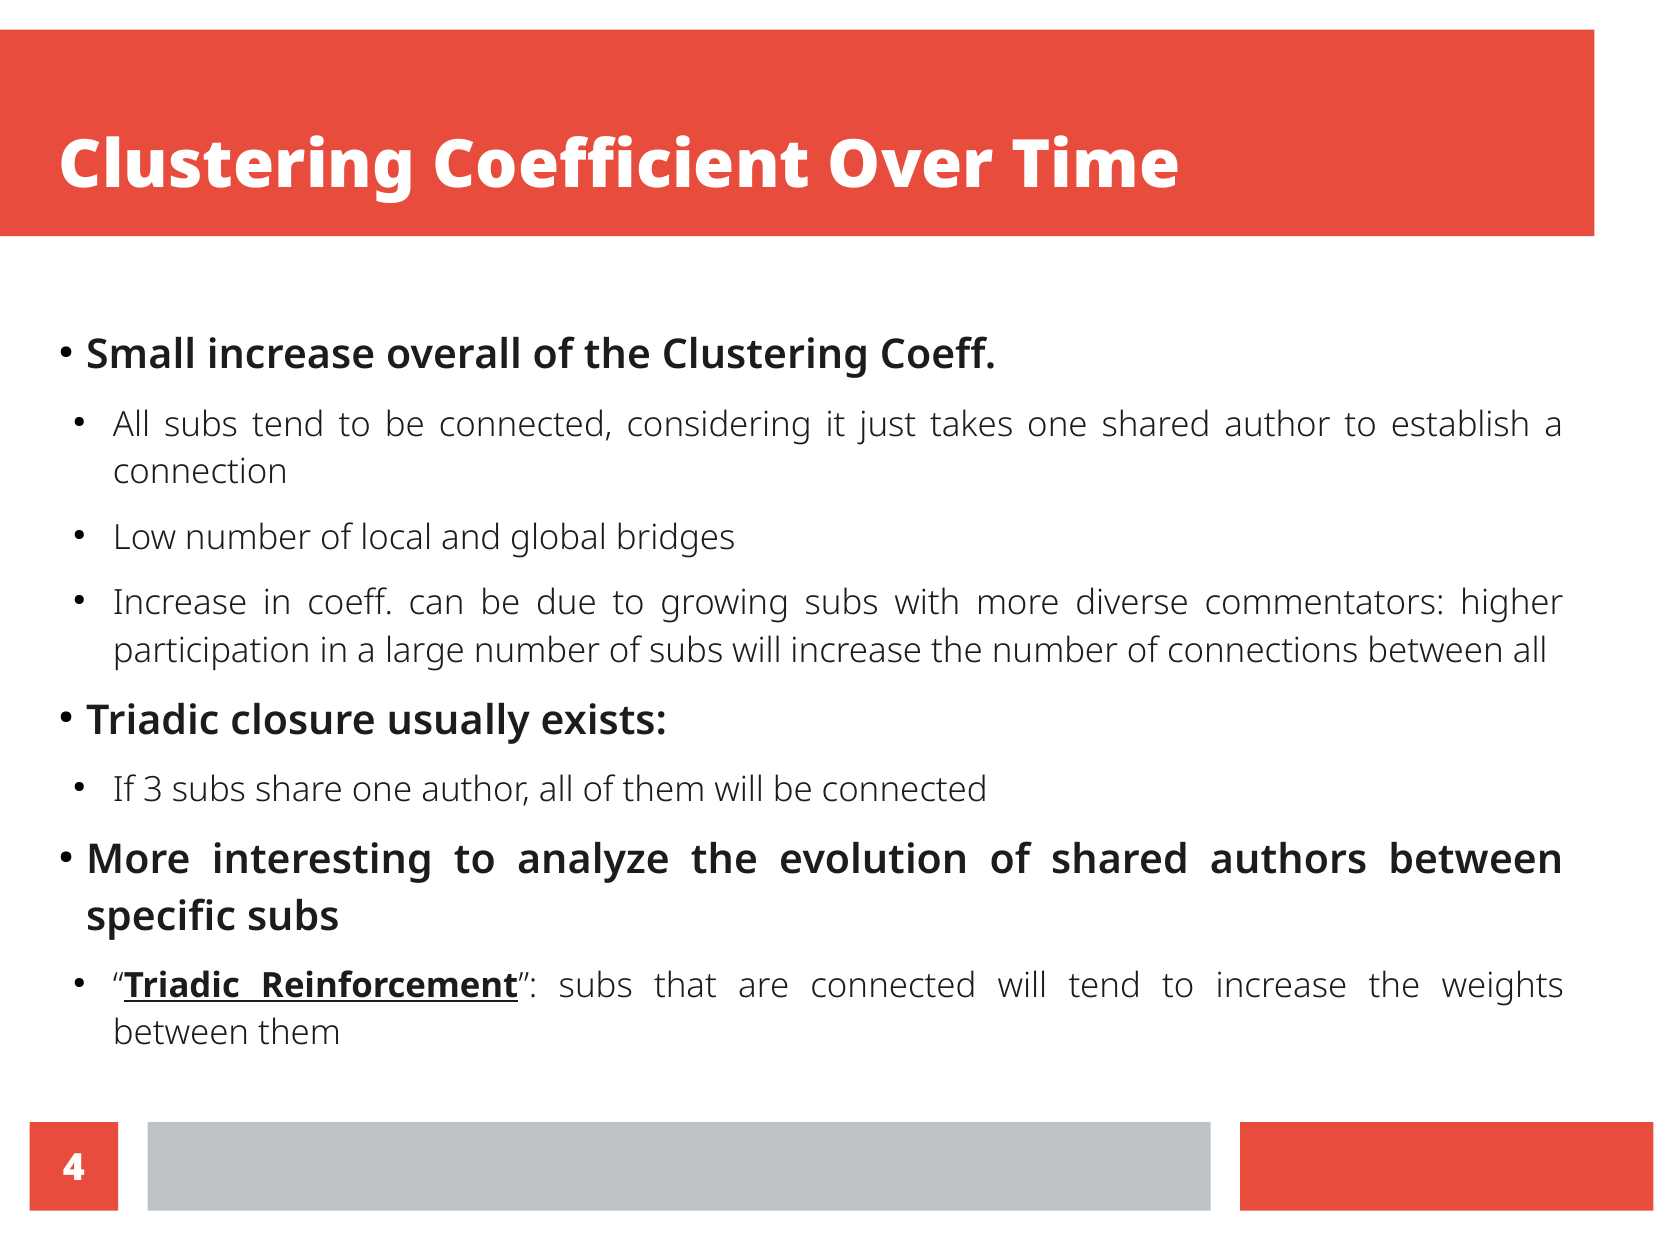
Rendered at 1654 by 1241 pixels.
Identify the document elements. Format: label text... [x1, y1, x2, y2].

list Small increase overall of the Clustering Coeff. All subs tend to be connected, considering it just takes one shared author to establish a connection Low number of local and global bridges Increase in coeff. can be due to growing subs with more diverse commentators: higher participation in a large number of subs will increase the number of connections between all Triadic closure usually exists: If 3 subs share one author, all of them will be connected More interesting to analyze the evolution of shared authors between specific subs “Triadic Reinforcement”: subs that are connected will tend to increase the weights between them [59, 324, 1565, 1093]
title Clustering Coefficient Over Time [59, 59, 1595, 207]
